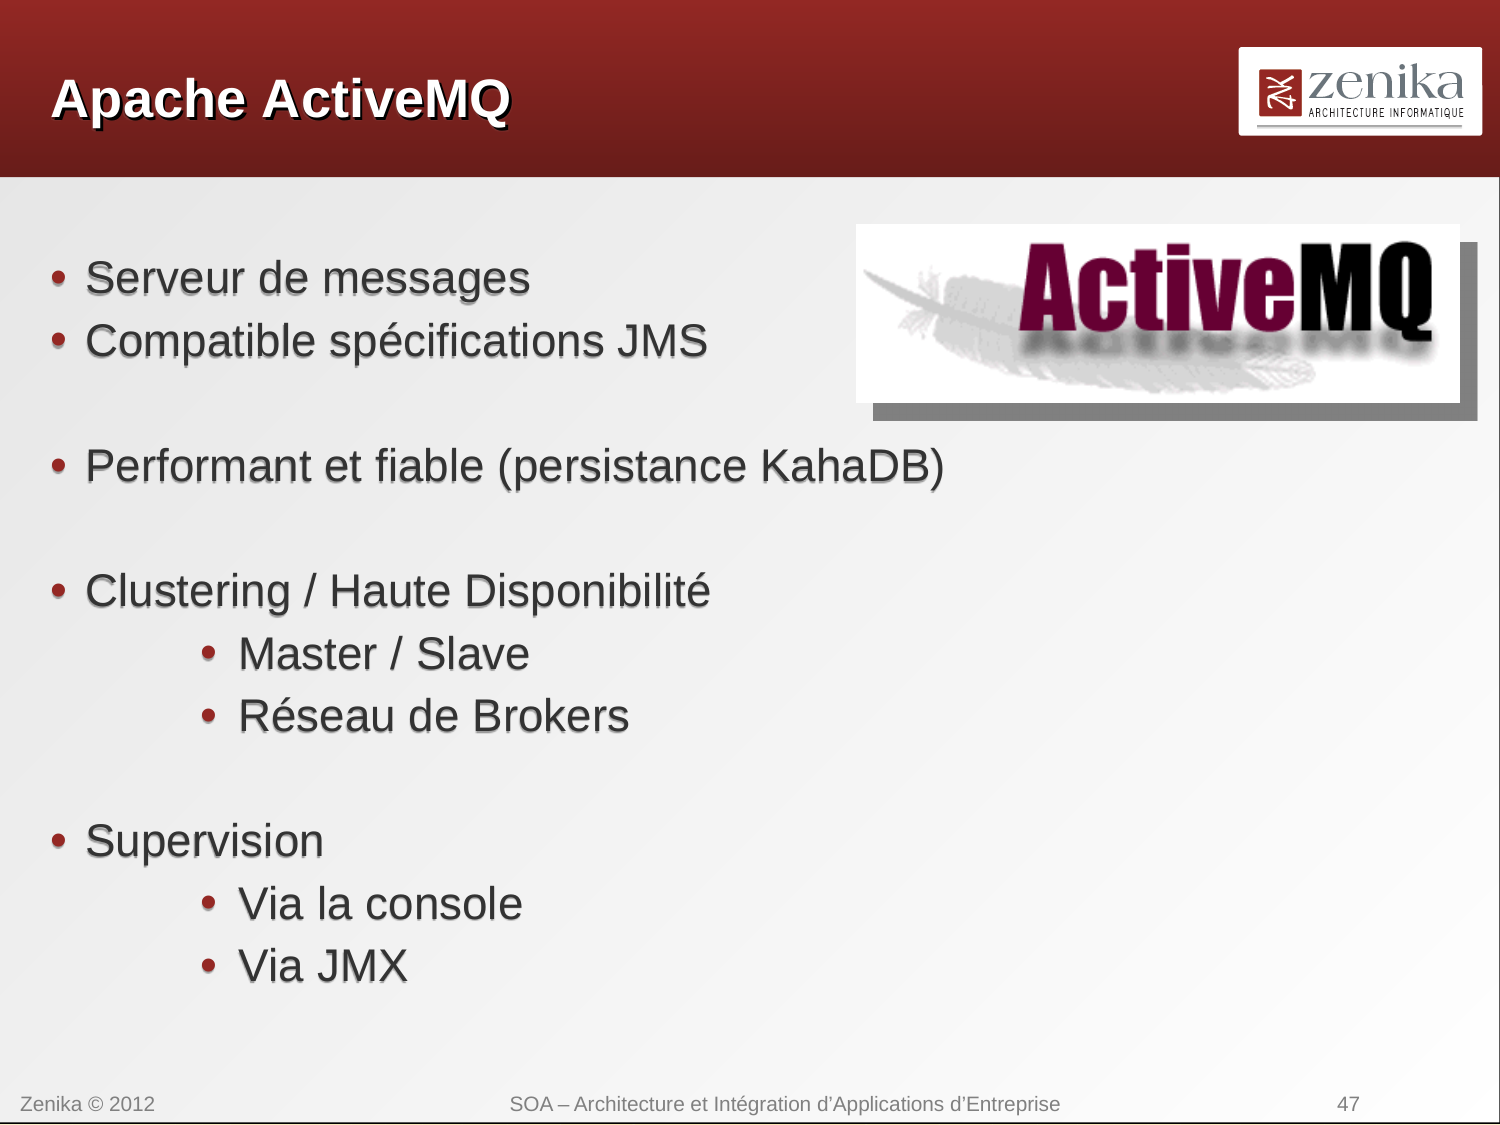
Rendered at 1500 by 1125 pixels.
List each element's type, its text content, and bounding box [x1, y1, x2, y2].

picture [856, 224, 1460, 403]
subtitle Serveur de messages Compatible spécifications JMS Performant et fiable (persistance KahaDB) Clustering / Haute Disponibilité Master / Slave Réseau de Brokers Supervision Via la console Via JMX [50, 249, 1477, 1064]
title Apache ActiveMQ [50, 15, 1206, 180]
